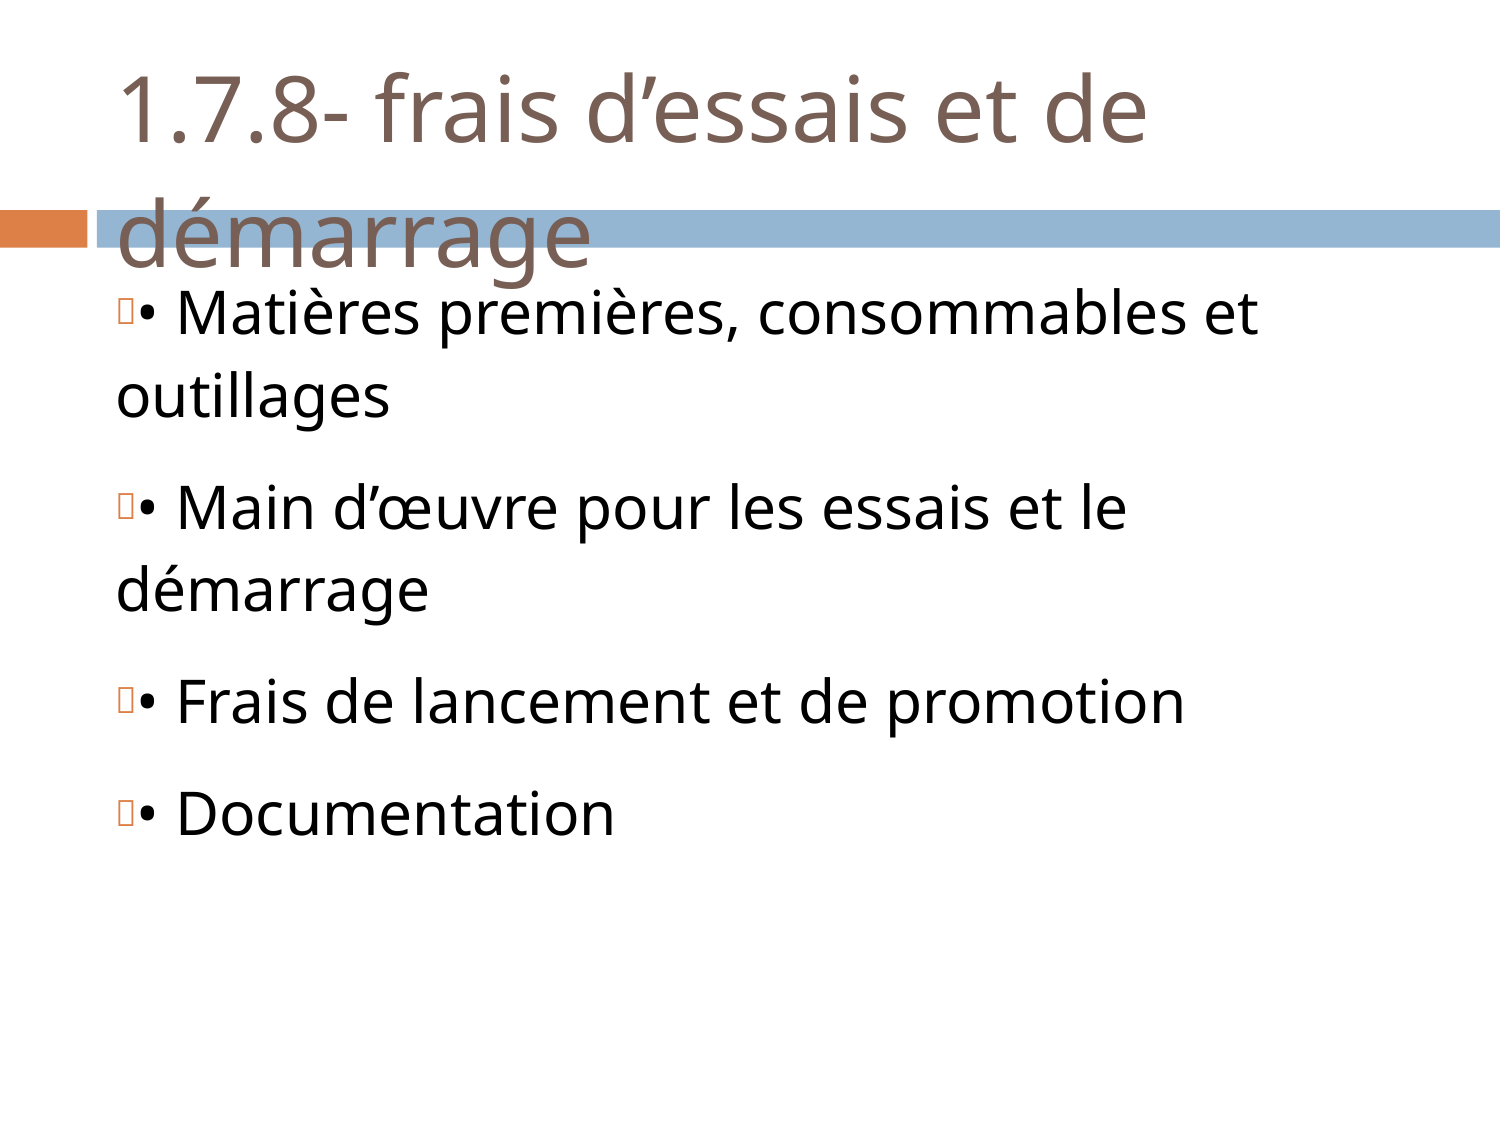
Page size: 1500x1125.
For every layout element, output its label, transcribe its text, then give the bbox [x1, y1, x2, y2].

list • Matières premières, consommables et outillages • Main d’œuvre pour les essais et le démarrage • Frais de lancement et de promotion • Documentation [100, 262, 1439, 1001]
title 1.7.8- frais d’essais et de démarrage [100, 37, 1439, 200]
